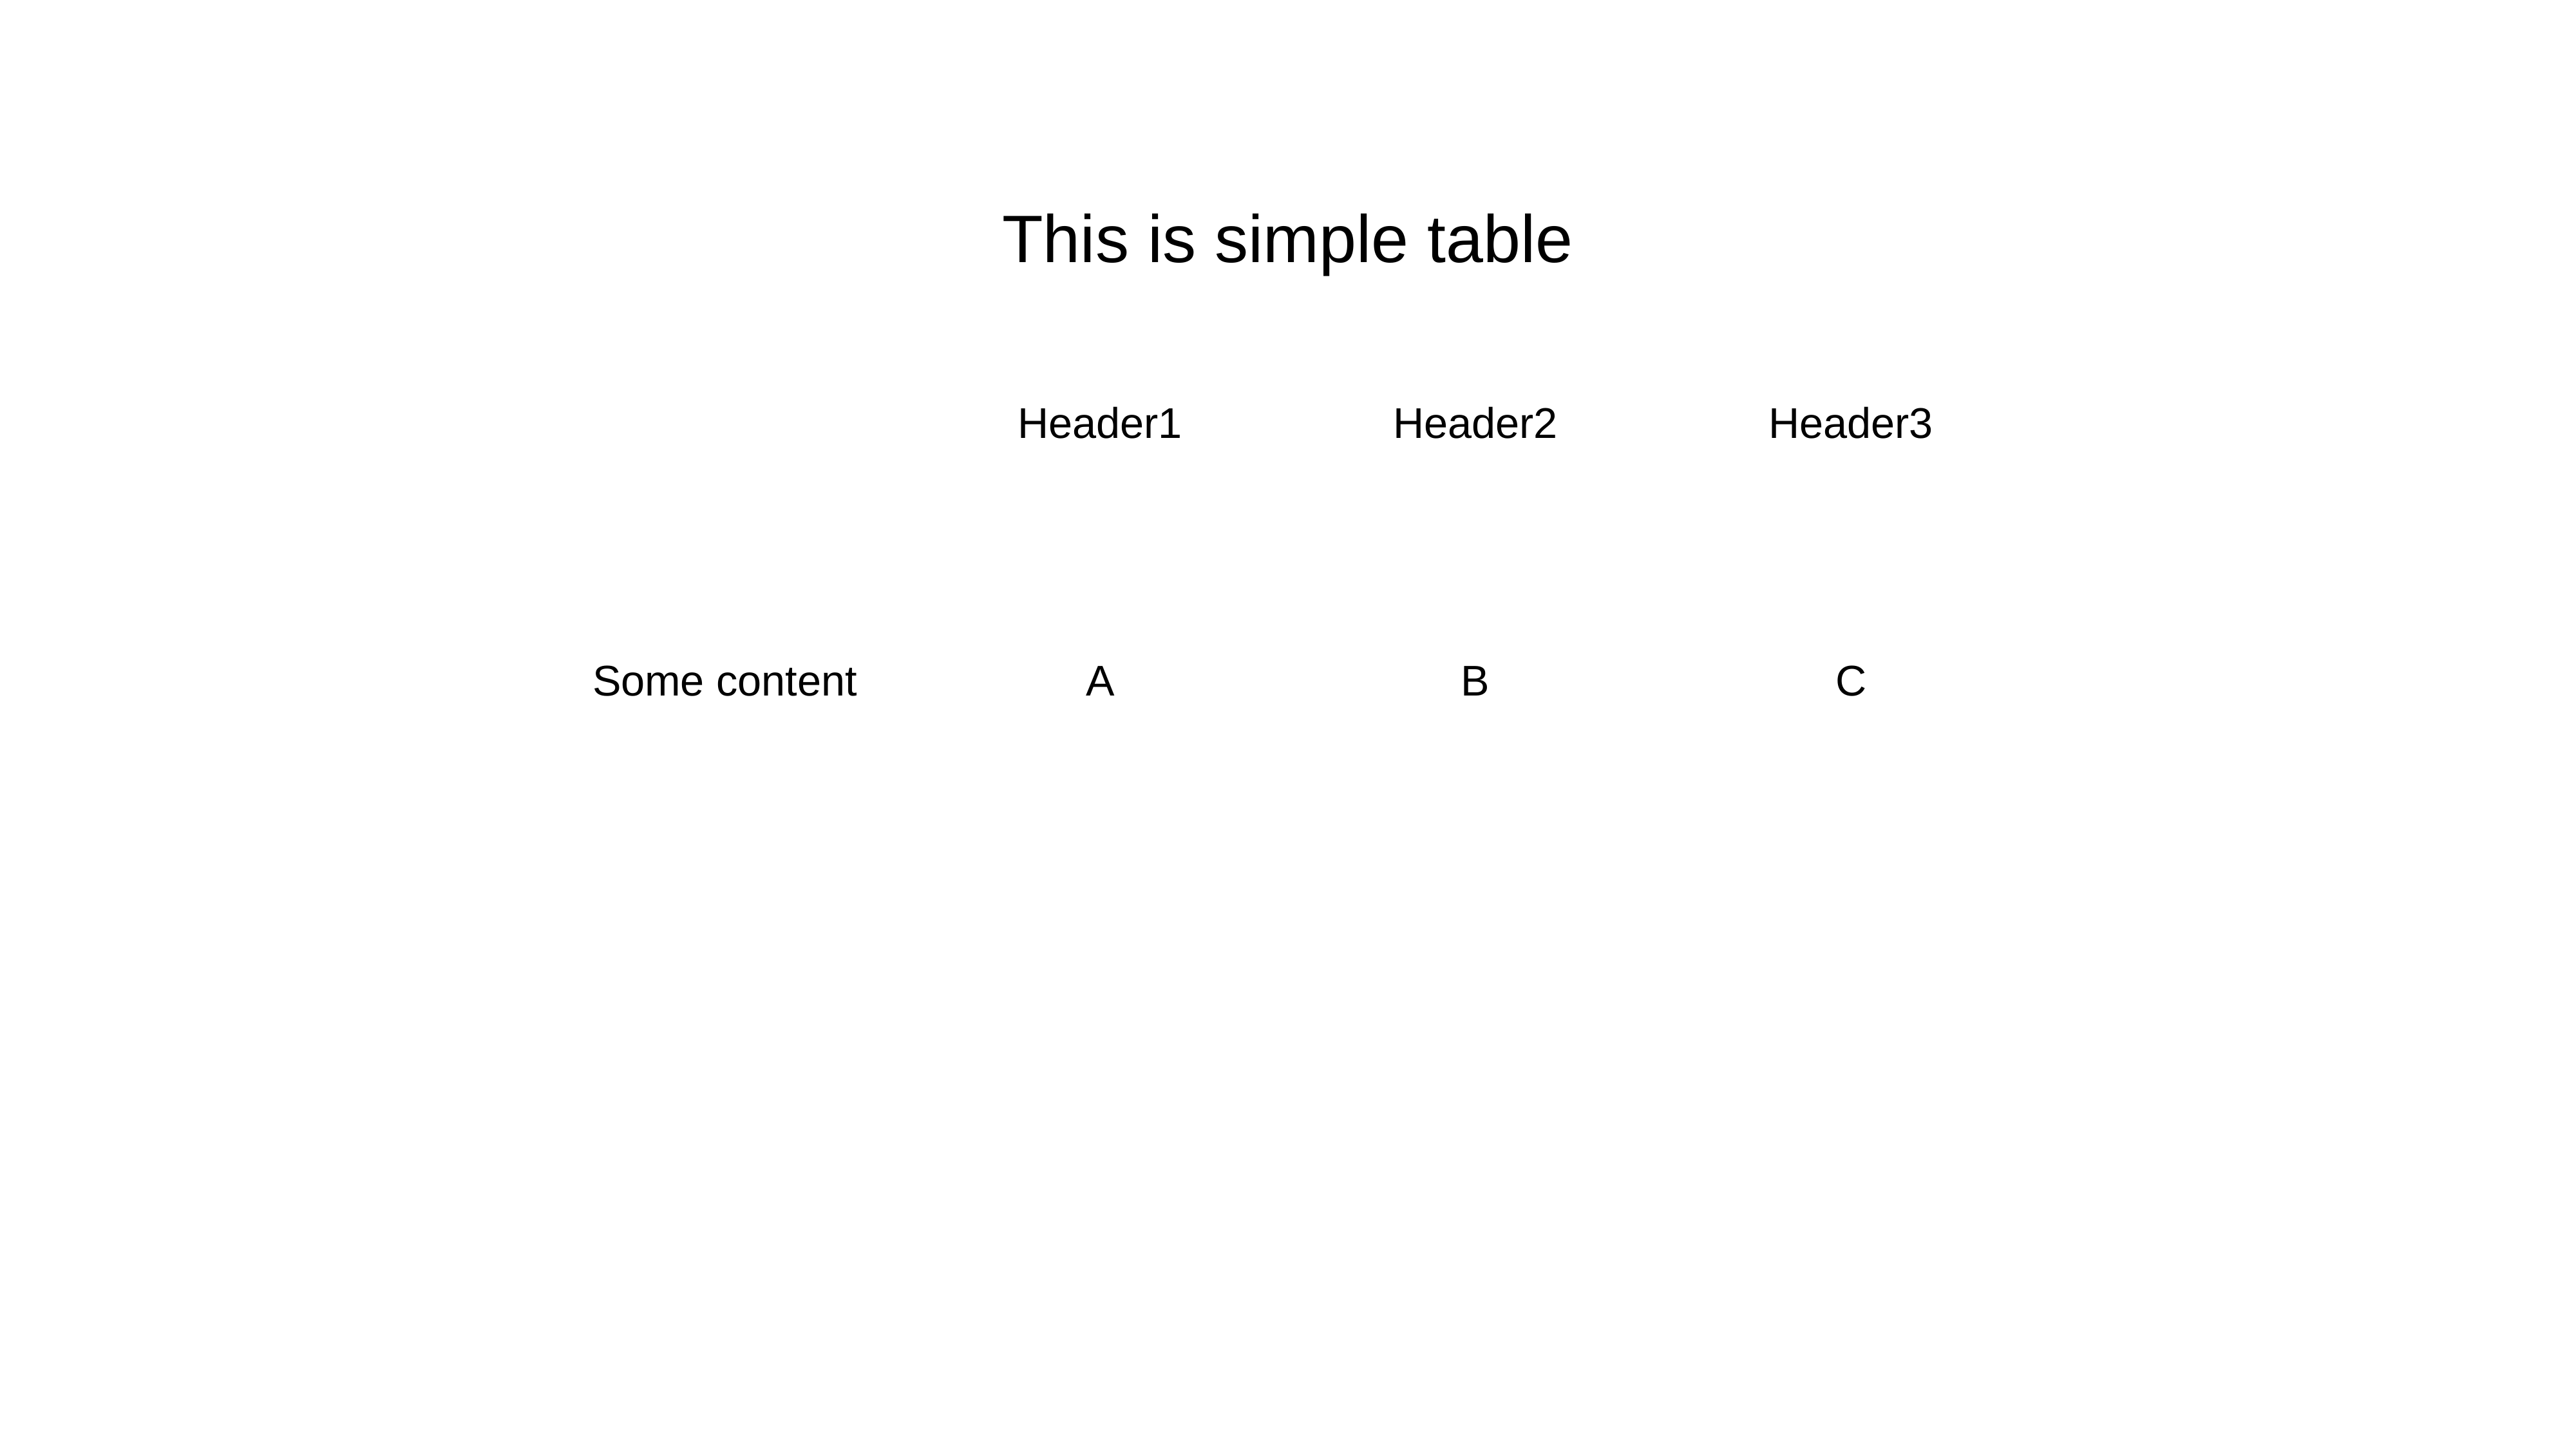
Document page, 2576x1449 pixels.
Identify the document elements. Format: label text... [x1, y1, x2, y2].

text_box This is simple table [990, 186, 1586, 299]
table_header [537, 393, 913, 651]
table_header Header2 [1288, 393, 1663, 651]
table_header Header3 [1663, 393, 2039, 651]
table_header Header1 [913, 393, 1288, 651]
table_cell B [1288, 651, 1663, 909]
table_cell A [913, 651, 1288, 909]
table_cell C [1663, 651, 2039, 909]
table_cell Some content [537, 651, 913, 909]
